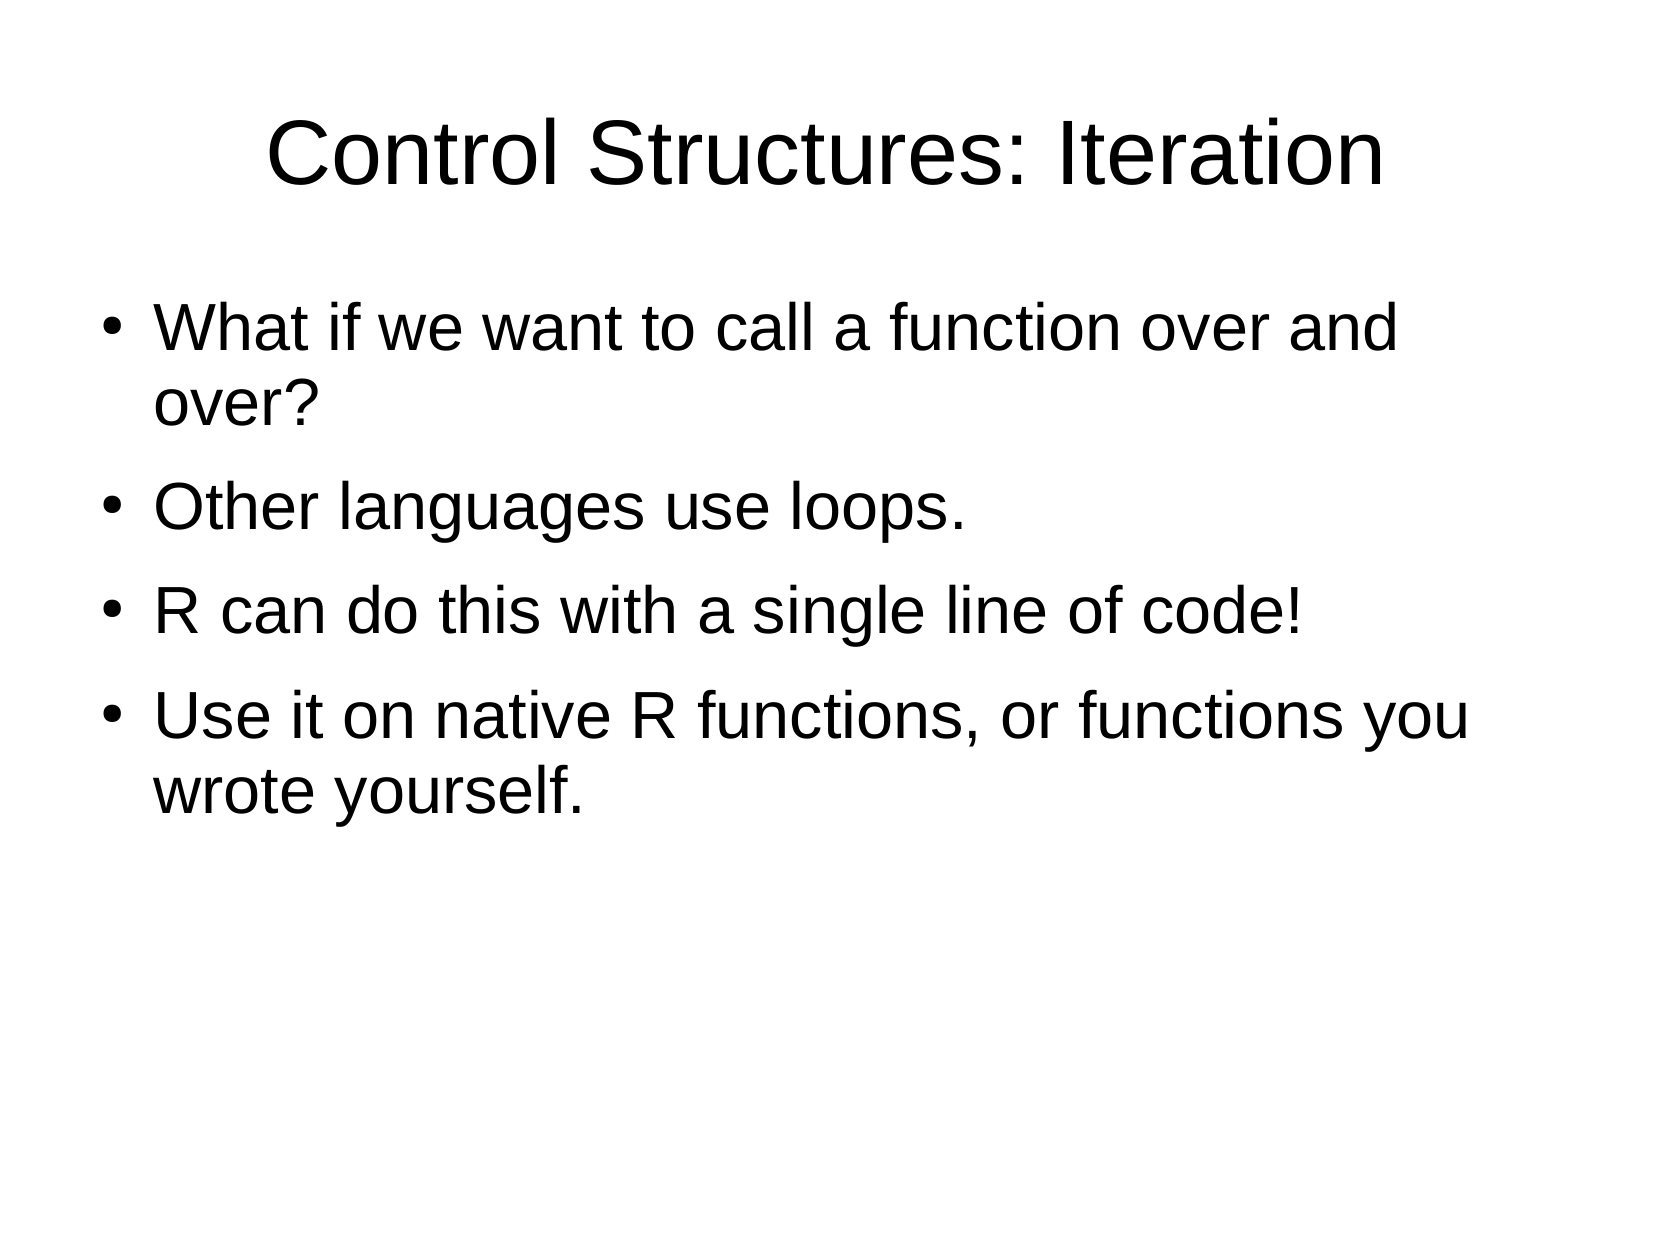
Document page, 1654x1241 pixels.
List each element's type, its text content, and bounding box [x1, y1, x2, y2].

title Control Structures: Iteration [82, 49, 1571, 257]
list What if we want to call a function over and over? Other languages use loops. R can do this with a single line of code! Use it on native R functions, or functions you wrote yourself. [82, 290, 1538, 1010]
